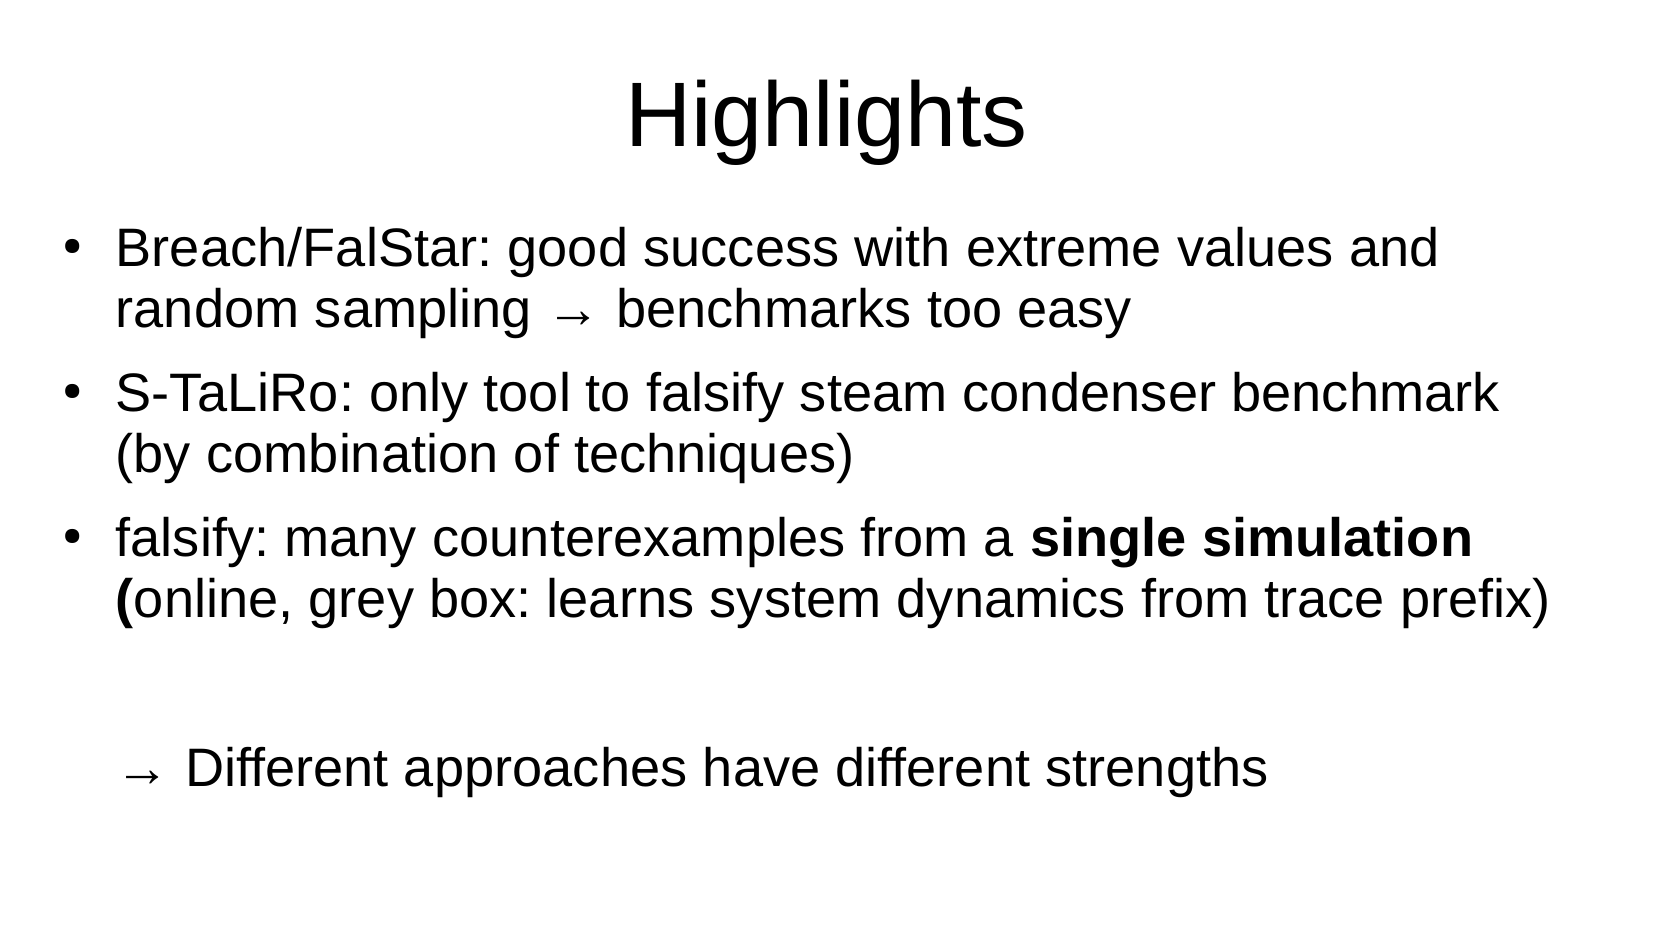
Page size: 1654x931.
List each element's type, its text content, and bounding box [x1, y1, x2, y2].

title Highlights [82, 37, 1571, 193]
list Breach/FalStar: good success with extreme values and random sampling → benchmarks too easy S-TaLiRo: only tool to falsify steam condenser benchmark (by combination of techniques) falsify: many counterexamples from a single simulation (online, grey box: learns system dynamics from trace prefix) → Different approaches have different strengths [45, 217, 1571, 871]
